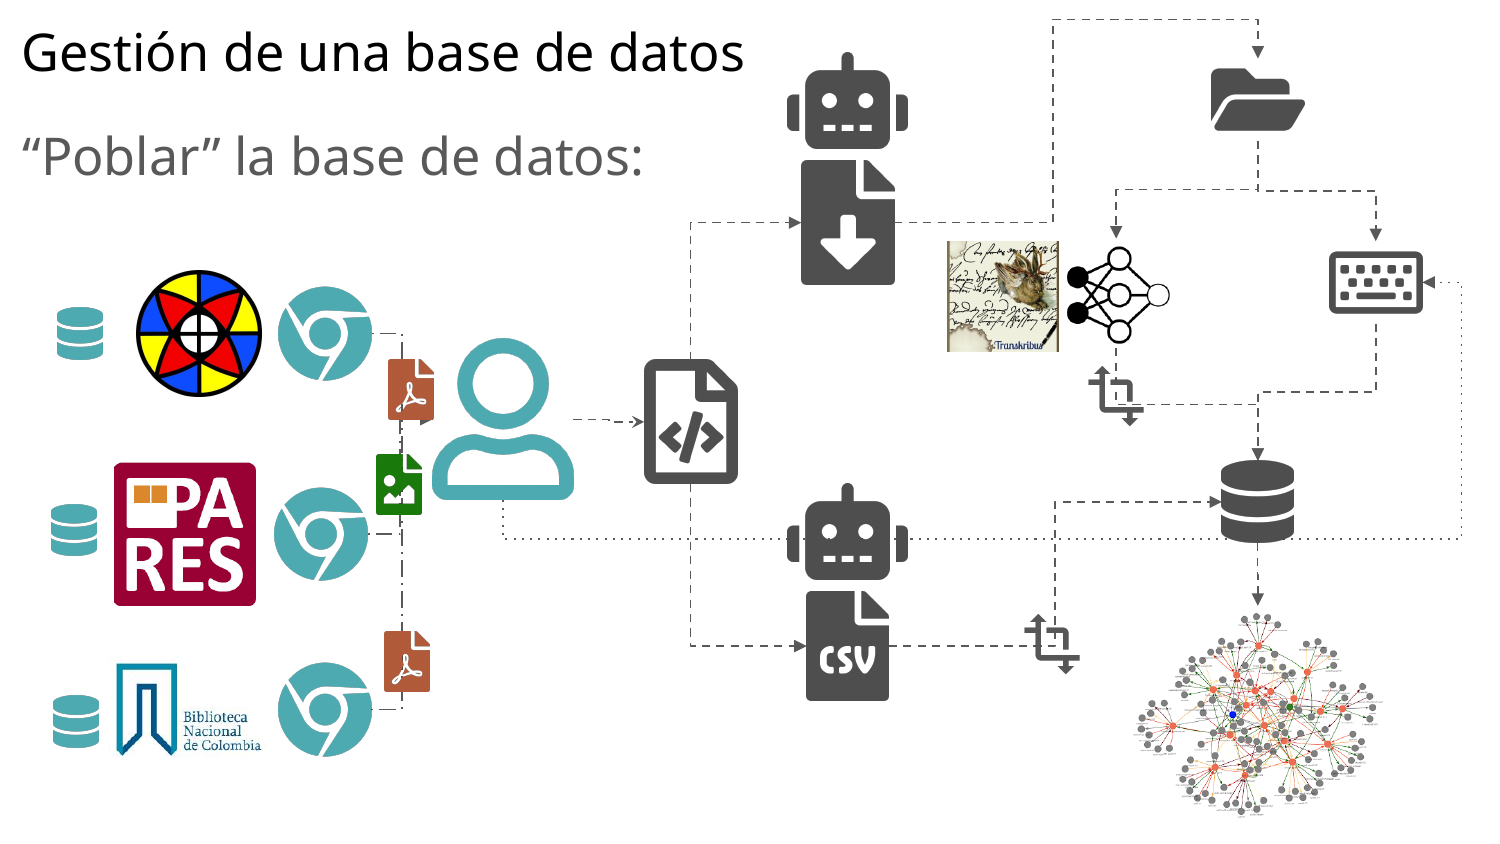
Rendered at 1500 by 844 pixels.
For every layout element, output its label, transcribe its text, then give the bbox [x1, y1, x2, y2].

picture [1329, 241, 1423, 324]
picture [787, 483, 908, 580]
picture [1221, 460, 1294, 543]
picture [1211, 58, 1305, 141]
picture [384, 631, 430, 692]
picture [388, 338, 574, 500]
picture [1129, 605, 1386, 823]
picture [376, 454, 422, 515]
picture [947, 238, 1175, 352]
picture [1019, 611, 1085, 677]
title Gestión de una base de datos [6, 4, 816, 99]
picture [109, 631, 266, 788]
picture [274, 486, 368, 583]
picture [57, 307, 103, 360]
picture [51, 504, 97, 556]
picture [806, 591, 889, 701]
picture [114, 462, 256, 606]
picture [53, 695, 99, 748]
picture [136, 270, 262, 397]
picture [1083, 363, 1149, 429]
picture [787, 52, 908, 149]
picture [644, 359, 738, 484]
picture [278, 661, 372, 758]
list “Poblar” la base de datos: [7, 98, 793, 193]
picture [278, 285, 372, 382]
picture [801, 160, 895, 285]
